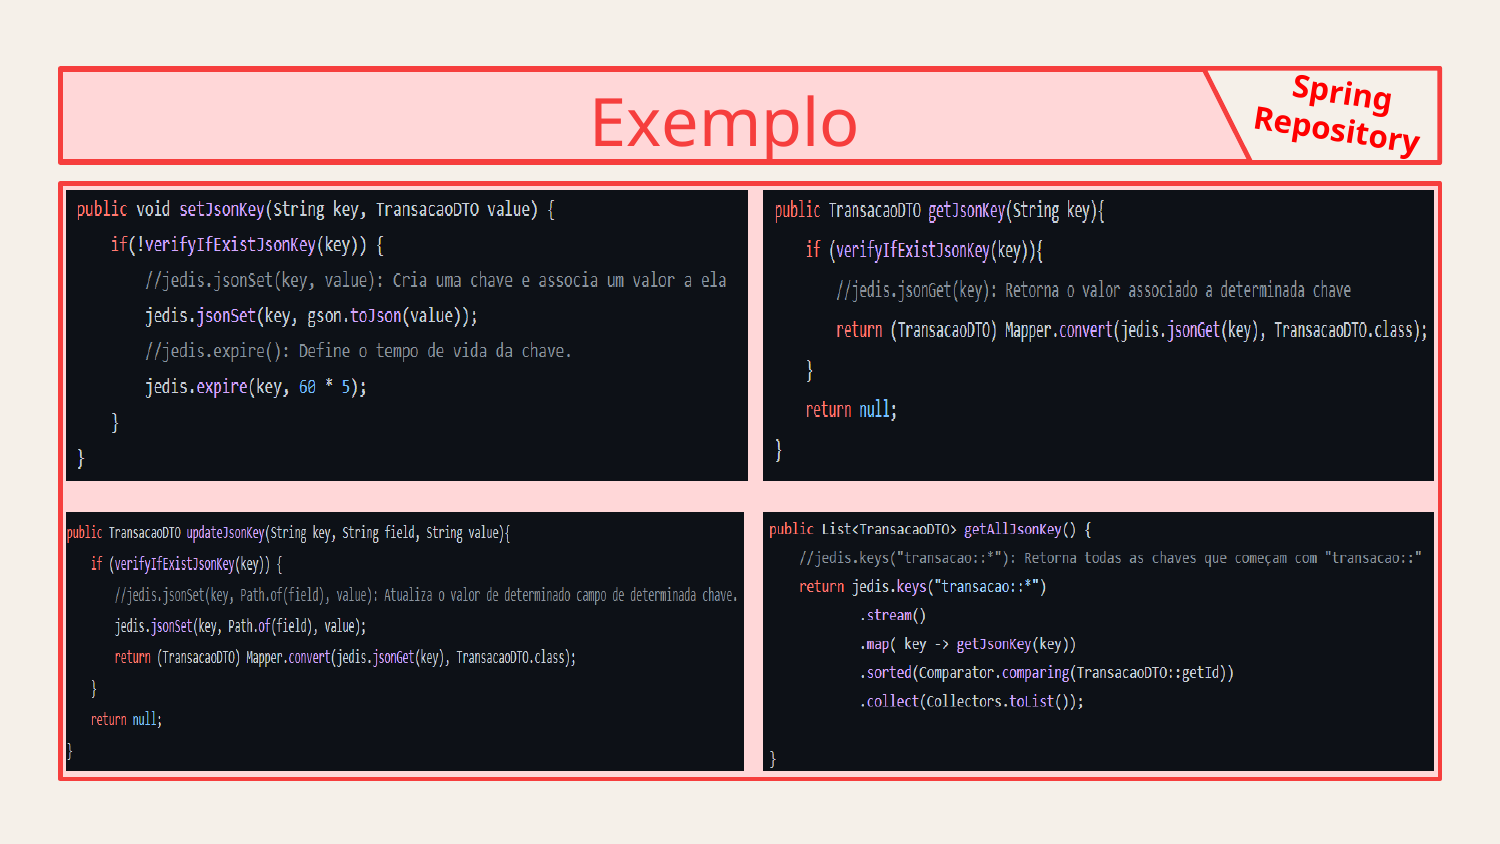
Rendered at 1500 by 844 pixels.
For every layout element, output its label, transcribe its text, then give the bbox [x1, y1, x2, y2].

title Exemplo [207, 72, 1200, 167]
text_box Spring Repository [1176, 43, 1489, 273]
picture [66, 190, 748, 481]
picture [763, 512, 1434, 771]
picture [763, 190, 1434, 481]
picture [66, 512, 744, 771]
